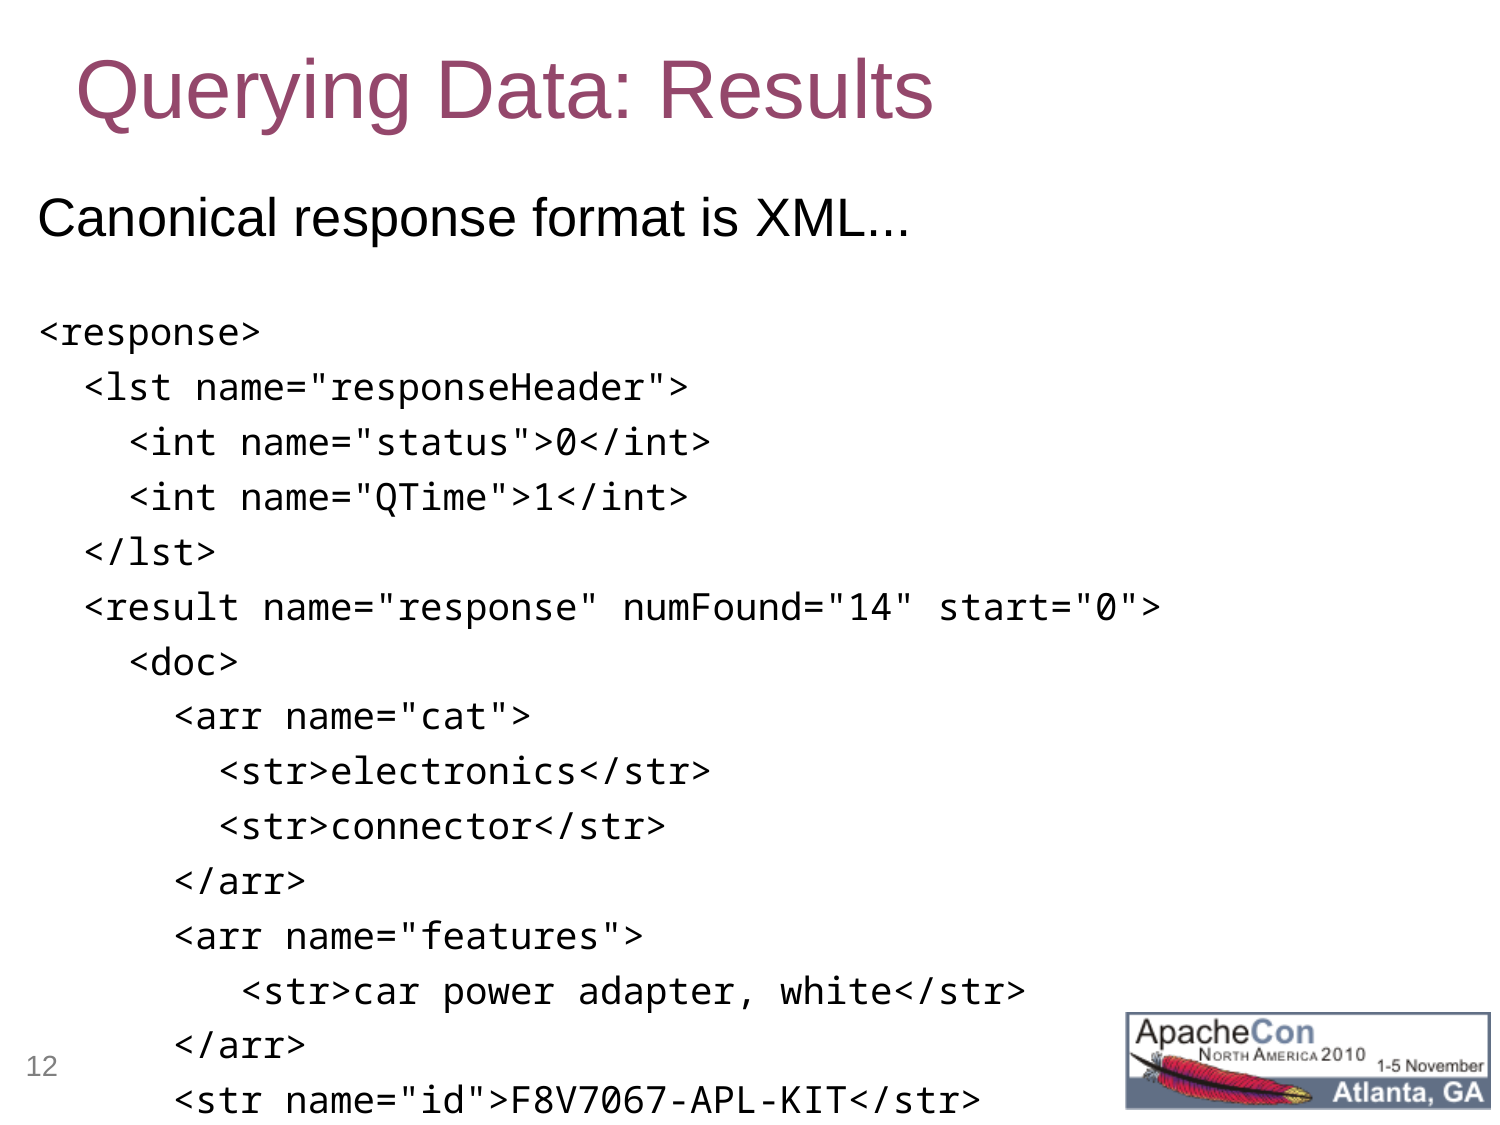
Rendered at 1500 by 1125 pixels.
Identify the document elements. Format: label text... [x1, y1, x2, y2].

picture [1125, 1012, 1491, 1110]
list Canonical response format is XML... <response> <lst name="responseHeader"> <int name="status">0</int> <int name="QTime">1</int> </lst> <result name="response" numFound="14" start="0"> <doc> <arr name="cat"> <str>electronics</str> <str>connector</str> </arr> <arr name="features"> <str>car power adapter, white</str> </arr> <str name="id">F8V7067-APL-KIT</str> <bool name=”inStock”>true</bool> ... [37, 187, 1463, 1104]
title Querying Data: Results [75, 0, 1425, 181]
